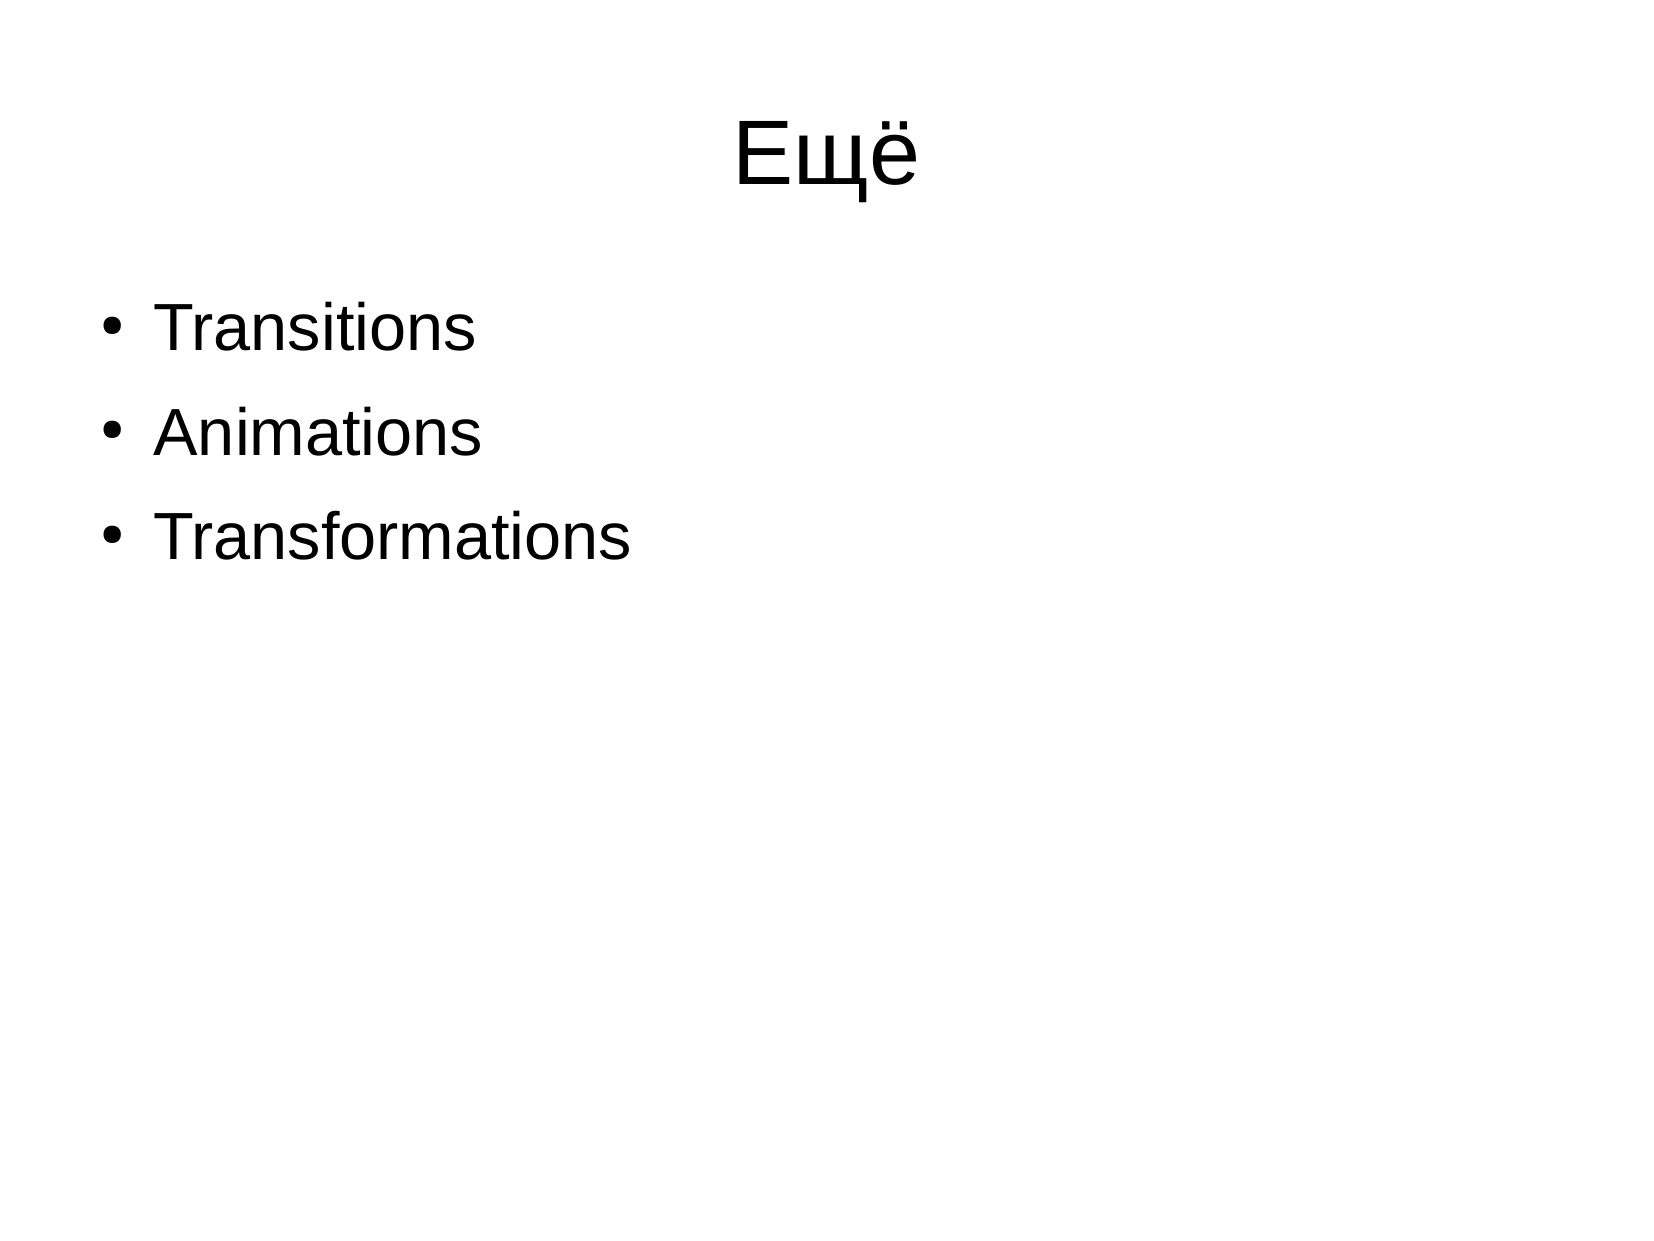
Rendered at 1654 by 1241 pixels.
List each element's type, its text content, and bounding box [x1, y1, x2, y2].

list Transitions Animations Transformations [82, 290, 1571, 1010]
title Ещё [82, 49, 1571, 257]
